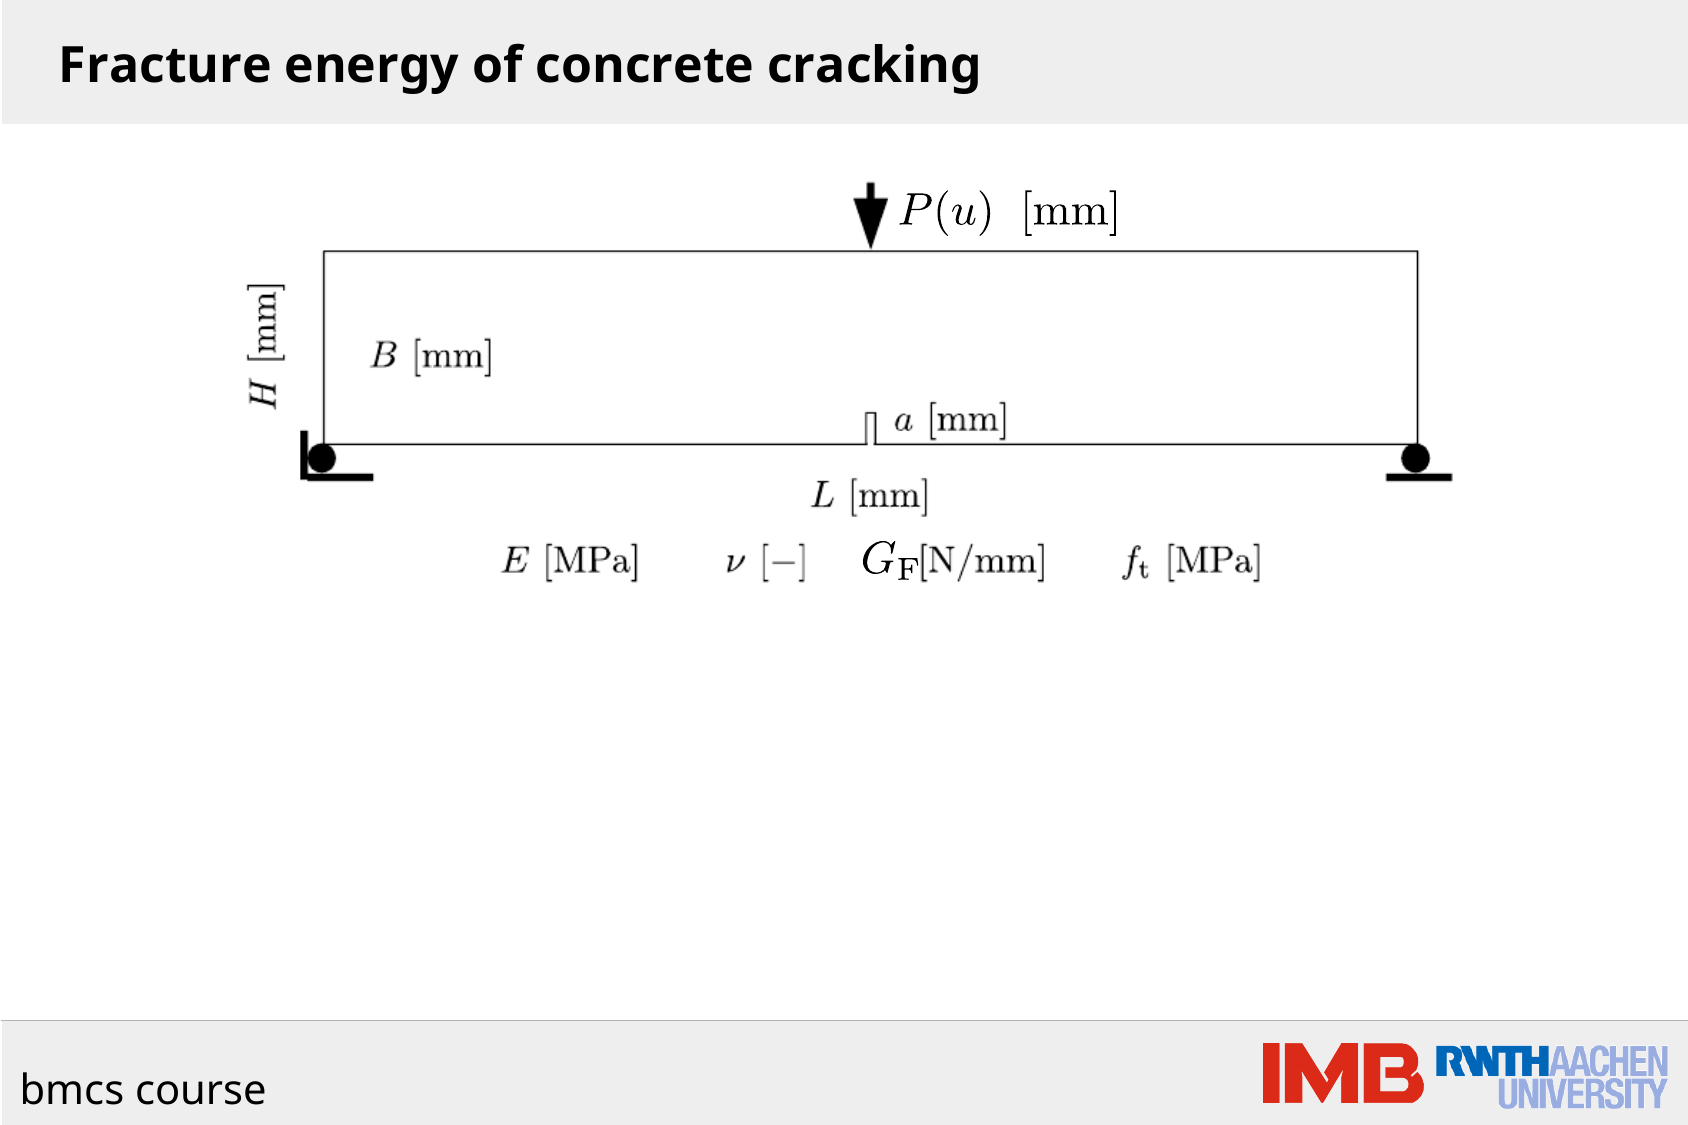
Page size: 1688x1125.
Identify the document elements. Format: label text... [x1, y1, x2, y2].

picture [239, 169, 1457, 590]
text_box [857, 530, 919, 602]
text_box [890, 175, 1206, 247]
picture [1436, 1045, 1668, 1109]
picture [1263, 1043, 1424, 1103]
title Fracture energy of concrete cracking [58, 24, 1651, 100]
